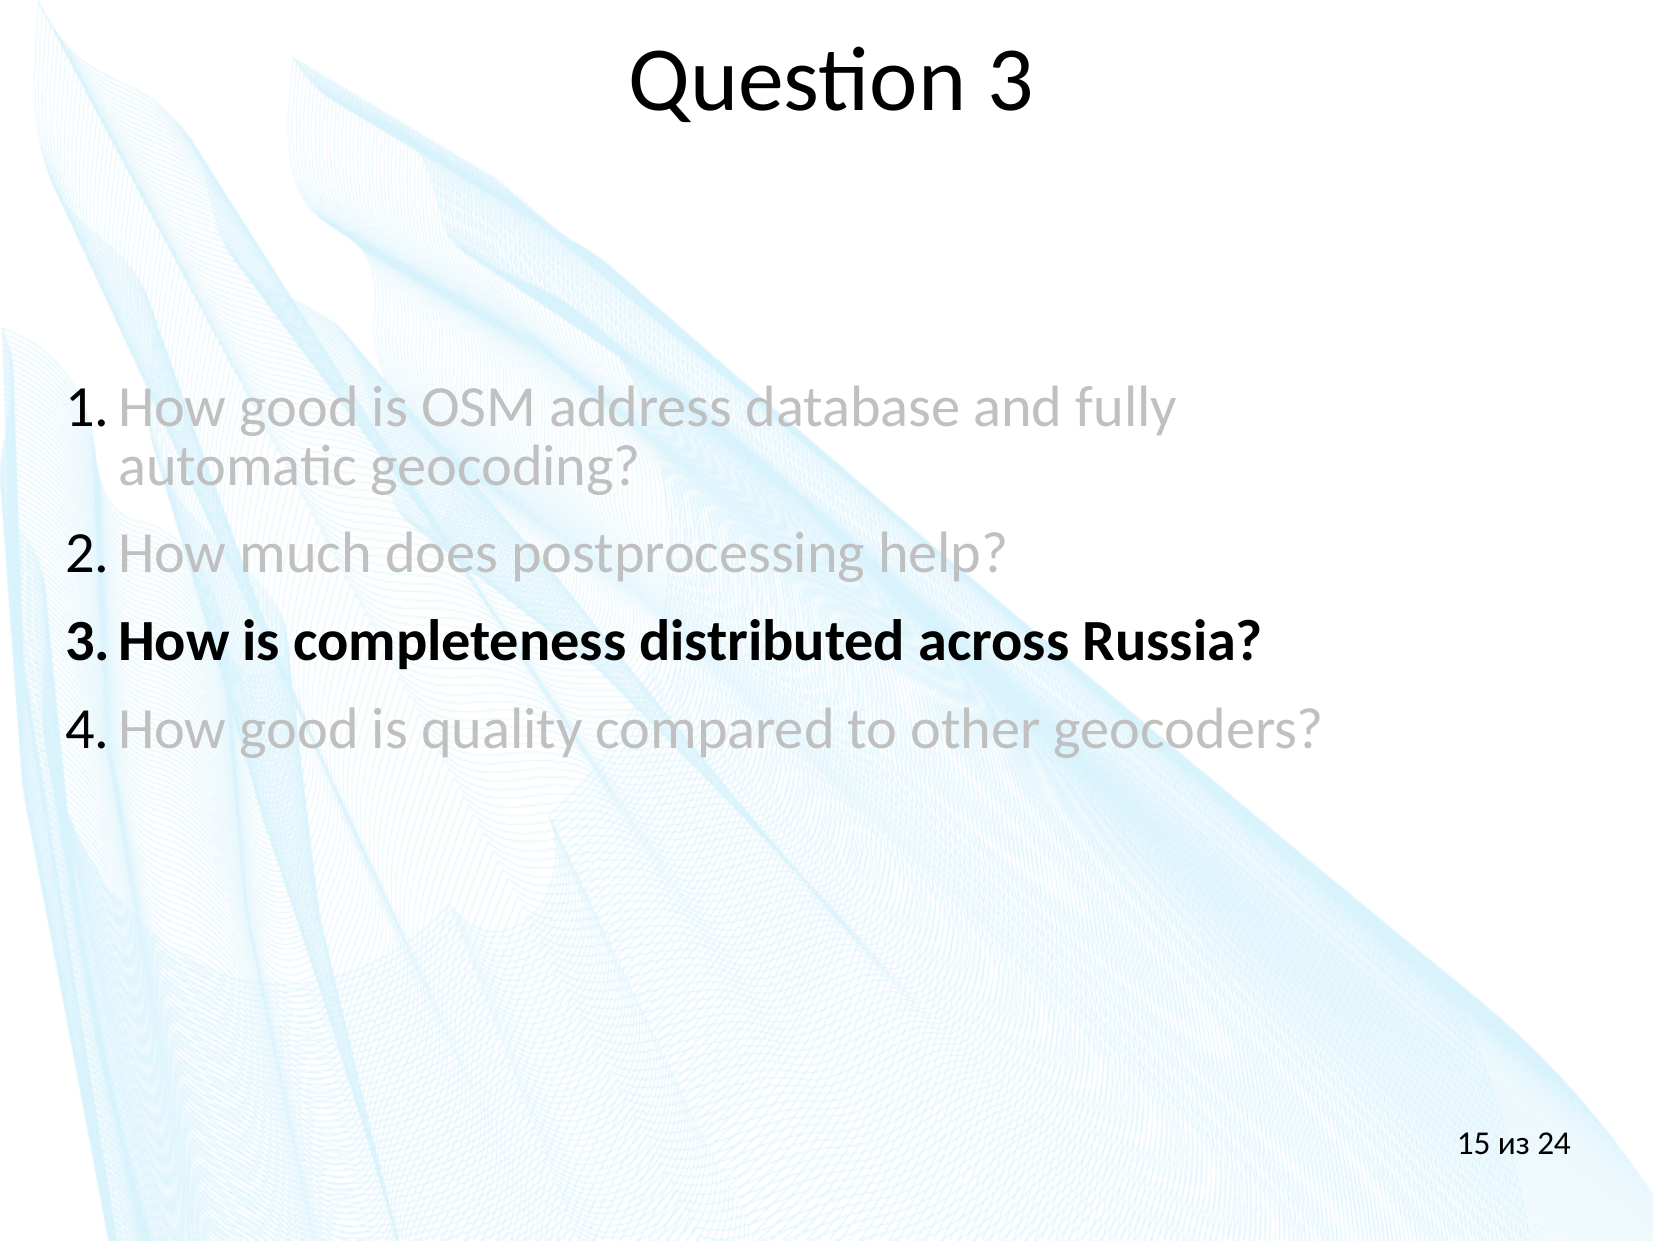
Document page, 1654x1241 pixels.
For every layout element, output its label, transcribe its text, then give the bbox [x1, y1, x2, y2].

picture [0, 0, 1654, 1241]
title Question 3 [0, 0, 1648, 192]
list How good is OSM address database and fully automatic geocoding? How much does postprocessing help? How is completeness distributed across Russia? How good is quality compared to other geocoders? [47, 295, 1347, 922]
